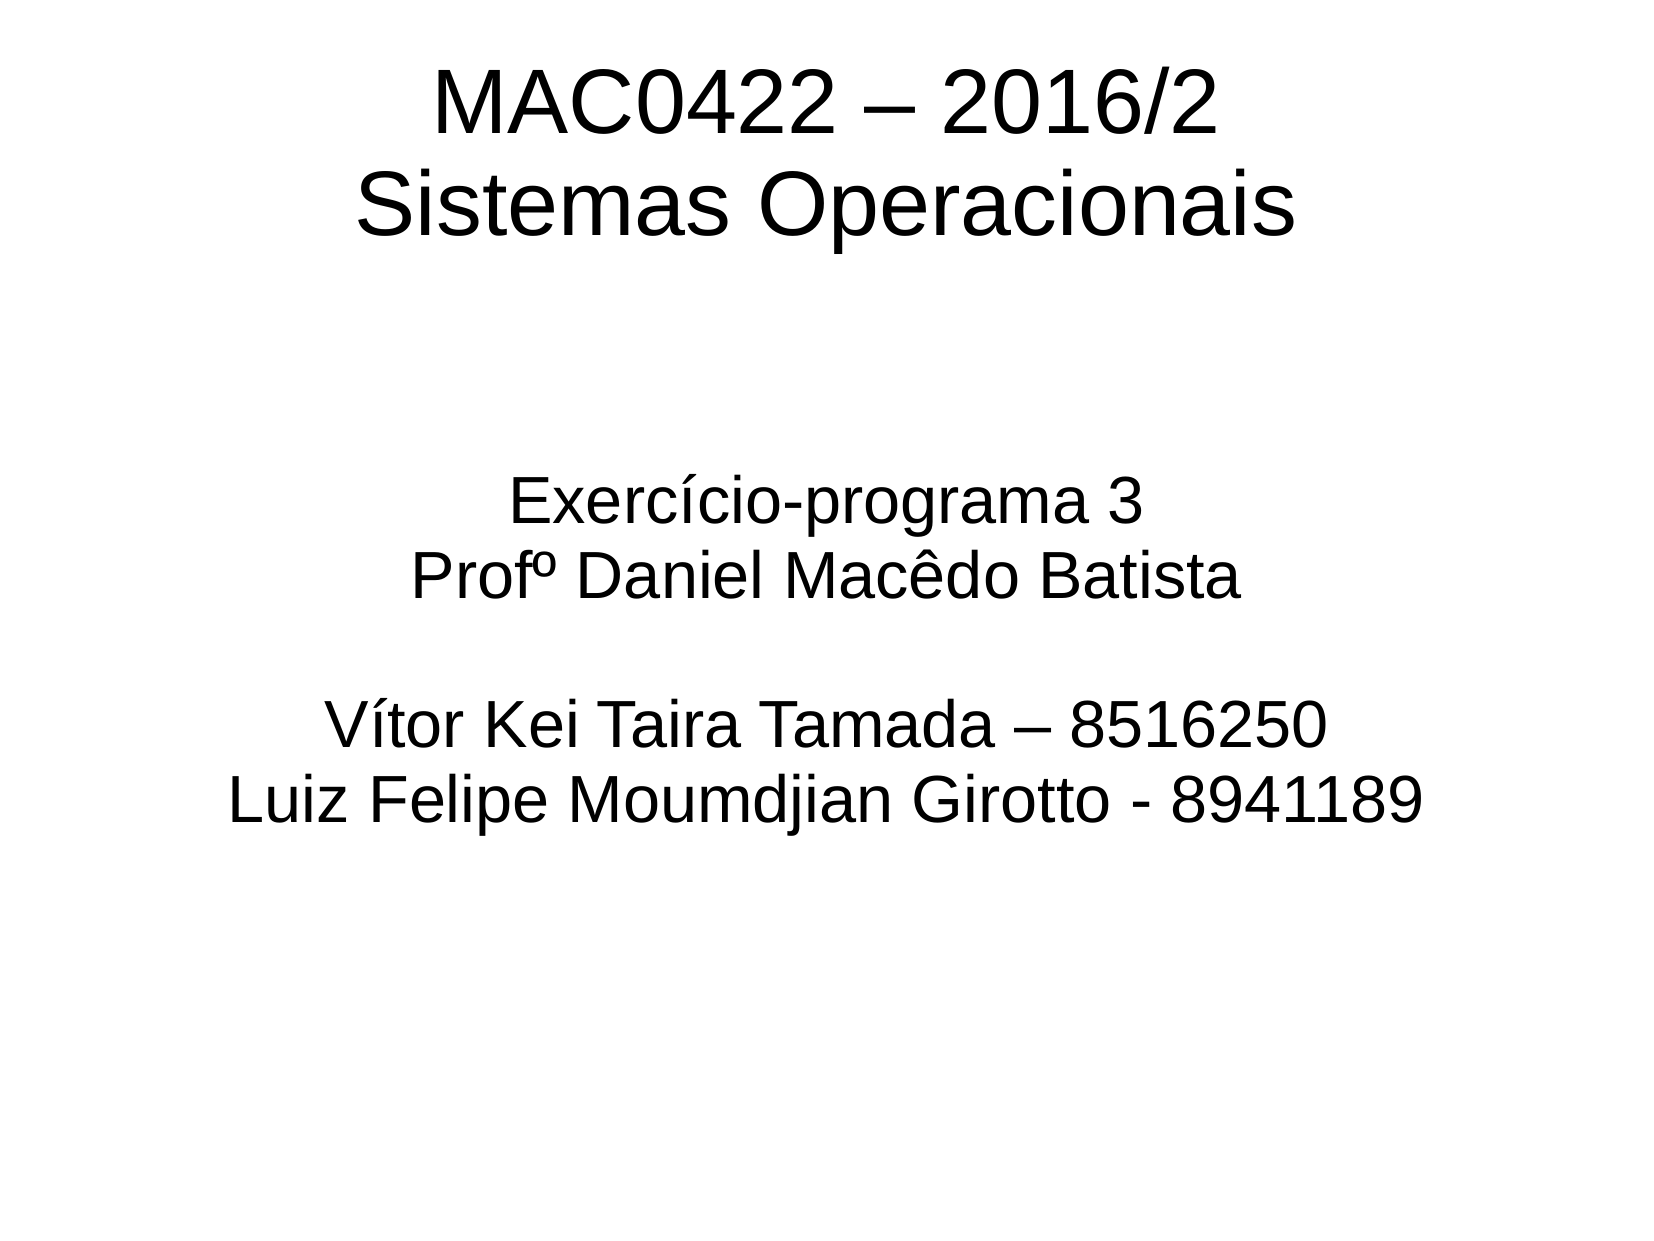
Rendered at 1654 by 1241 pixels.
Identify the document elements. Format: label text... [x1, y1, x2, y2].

title MAC0422 – 2016/2 Sistemas Operacionais [82, 49, 1571, 257]
subtitle Exercício-programa 3 Profº Daniel Macêdo Batista Vítor Kei Taira Tamada – 8516250 Luiz Felipe Moumdjian Girotto - 8941189 [82, 290, 1571, 1010]
